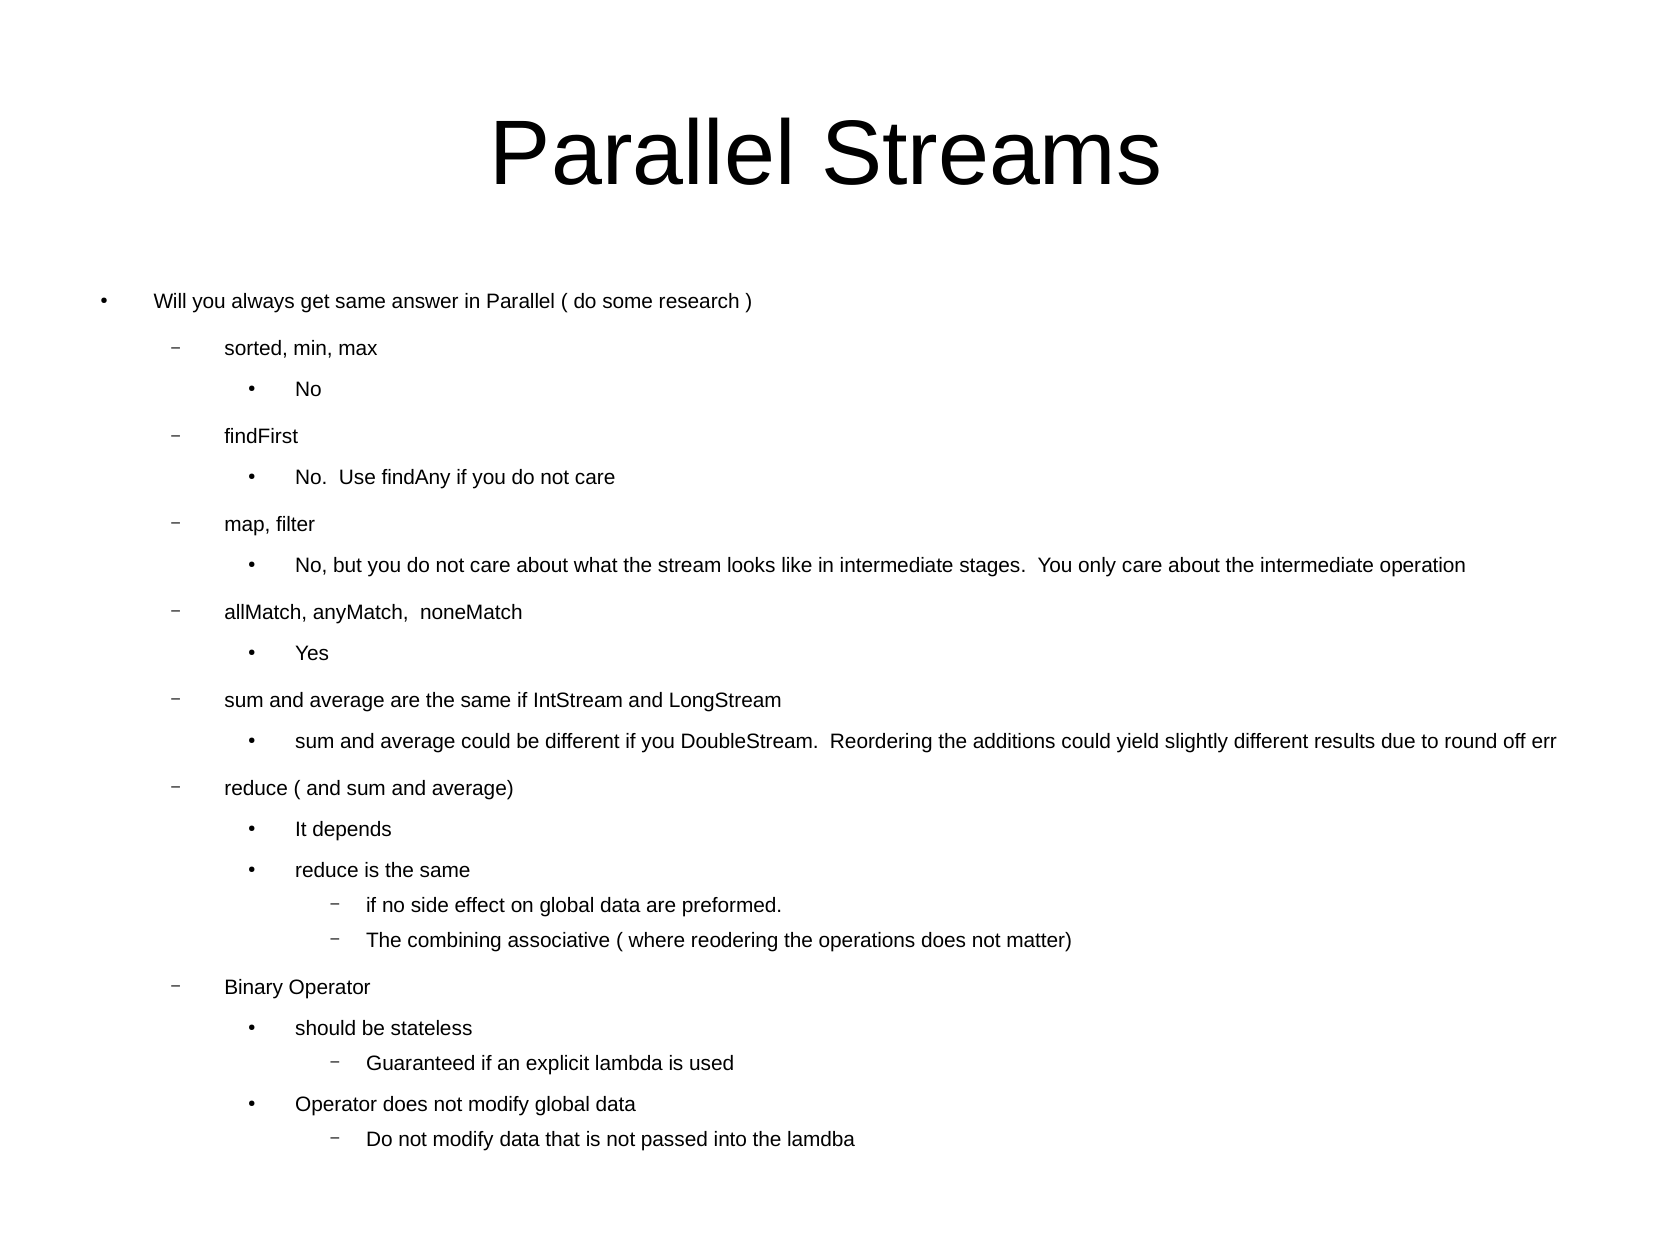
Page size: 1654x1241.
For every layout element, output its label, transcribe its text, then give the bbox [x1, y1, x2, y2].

title Parallel Streams [82, 49, 1571, 257]
list Will you always get same answer in Parallel ( do some research ) sorted, min, max No findFirst No. Use findAny if you do not care map, filter No, but you do not care about what the stream looks like in intermediate stages. You only care about the intermediate operation allMatch, anyMatch, noneMatch Yes sum and average are the same if IntStream and LongStream sum and average could be different if you DoubleStream. Reordering the additions could yield slightly different results due to round off err reduce ( and sum and average) It depends reduce is the same if no side effect on global data are preformed. The combining associative ( where reodering the operations does not matter) Binary Operator should be stateless Guaranteed if an explicit lambda is used Operator does not modify global data Do not modify data that is not passed into the lamdba [82, 290, 1621, 1220]
